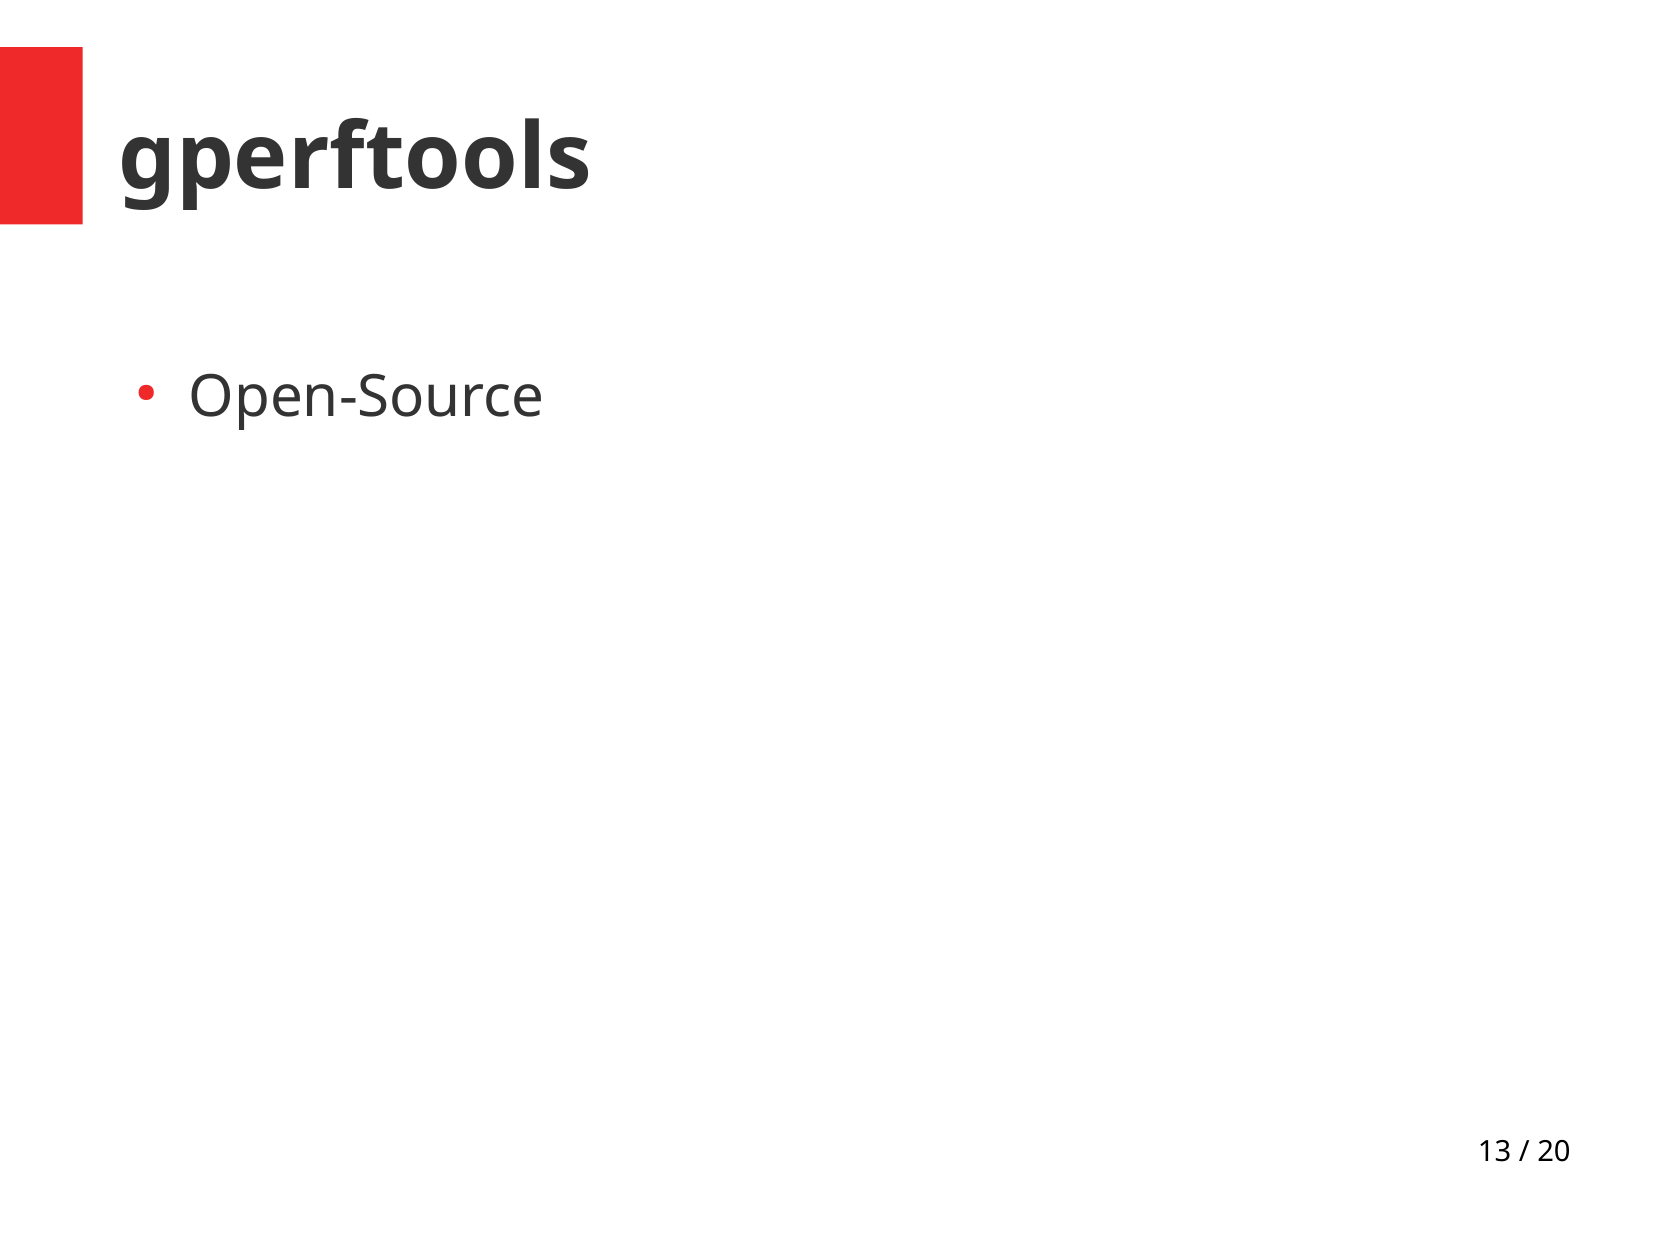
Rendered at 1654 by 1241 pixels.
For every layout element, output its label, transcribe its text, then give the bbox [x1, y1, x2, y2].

list Open-Source [118, 354, 1536, 1074]
title gperftools [118, 49, 1571, 257]
